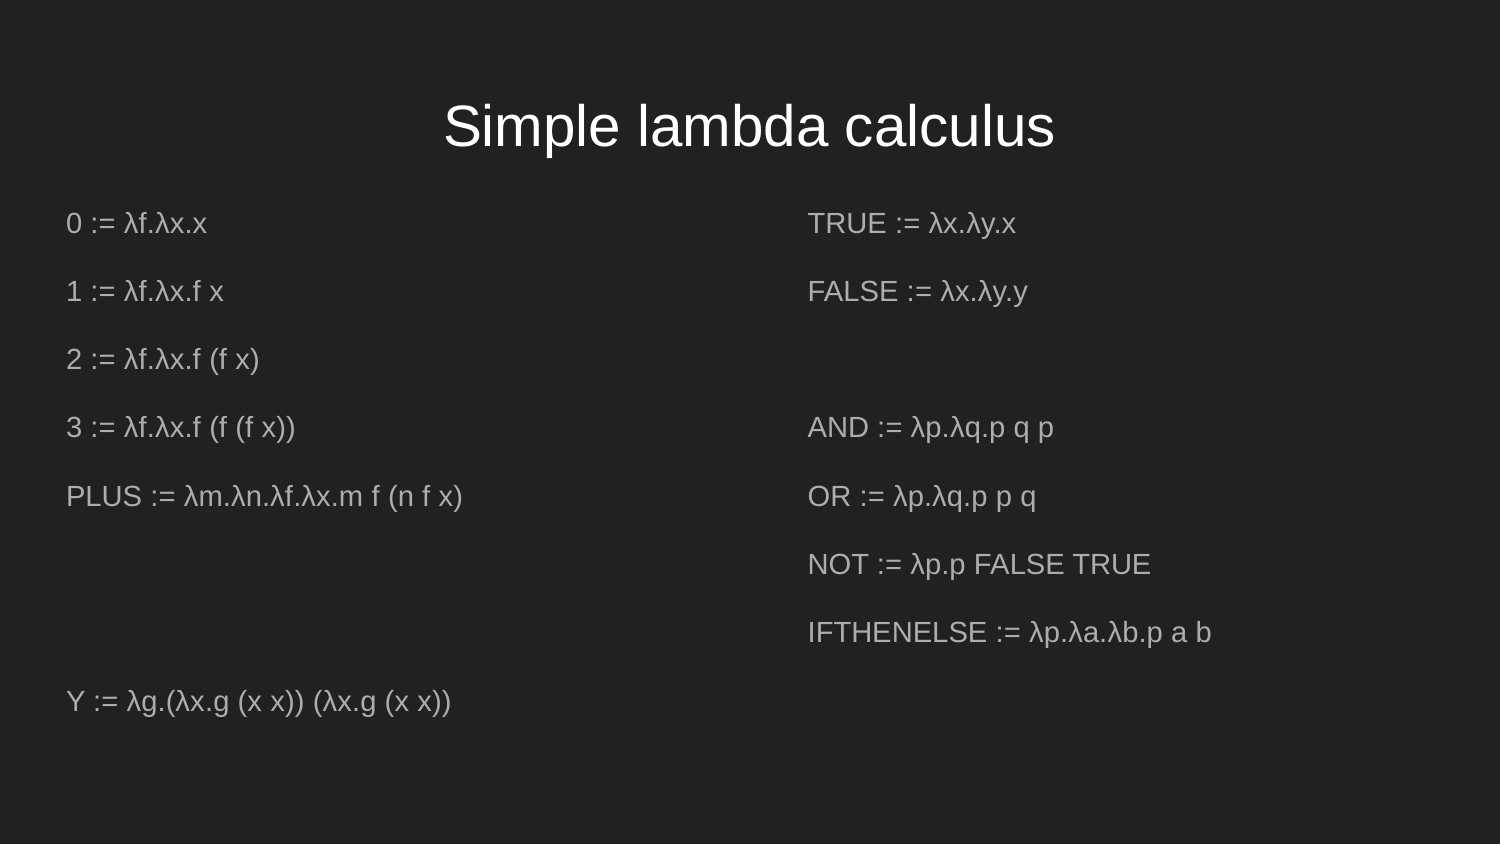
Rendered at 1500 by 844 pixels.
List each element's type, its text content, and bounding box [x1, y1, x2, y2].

title Simple lambda calculus [51, 72, 1449, 167]
list TRUE := λx.λy.x FALSE := λx.λy.y AND := λp.λq.p q p OR := λp.λq.p p q NOT := λp.p FALSE TRUE IFTHENELSE := λp.λa.λb.p a b [792, 189, 1449, 750]
list 0 := λf.λx.x 1 := λf.λx.f x 2 := λf.λx.f (f x) 3 := λf.λx.f (f (f x)) PLUS := λm.λn.λf.λx.m f (n f x) Y := λg.(λx.g (x x)) (λx.g (x x)) [51, 189, 708, 750]
